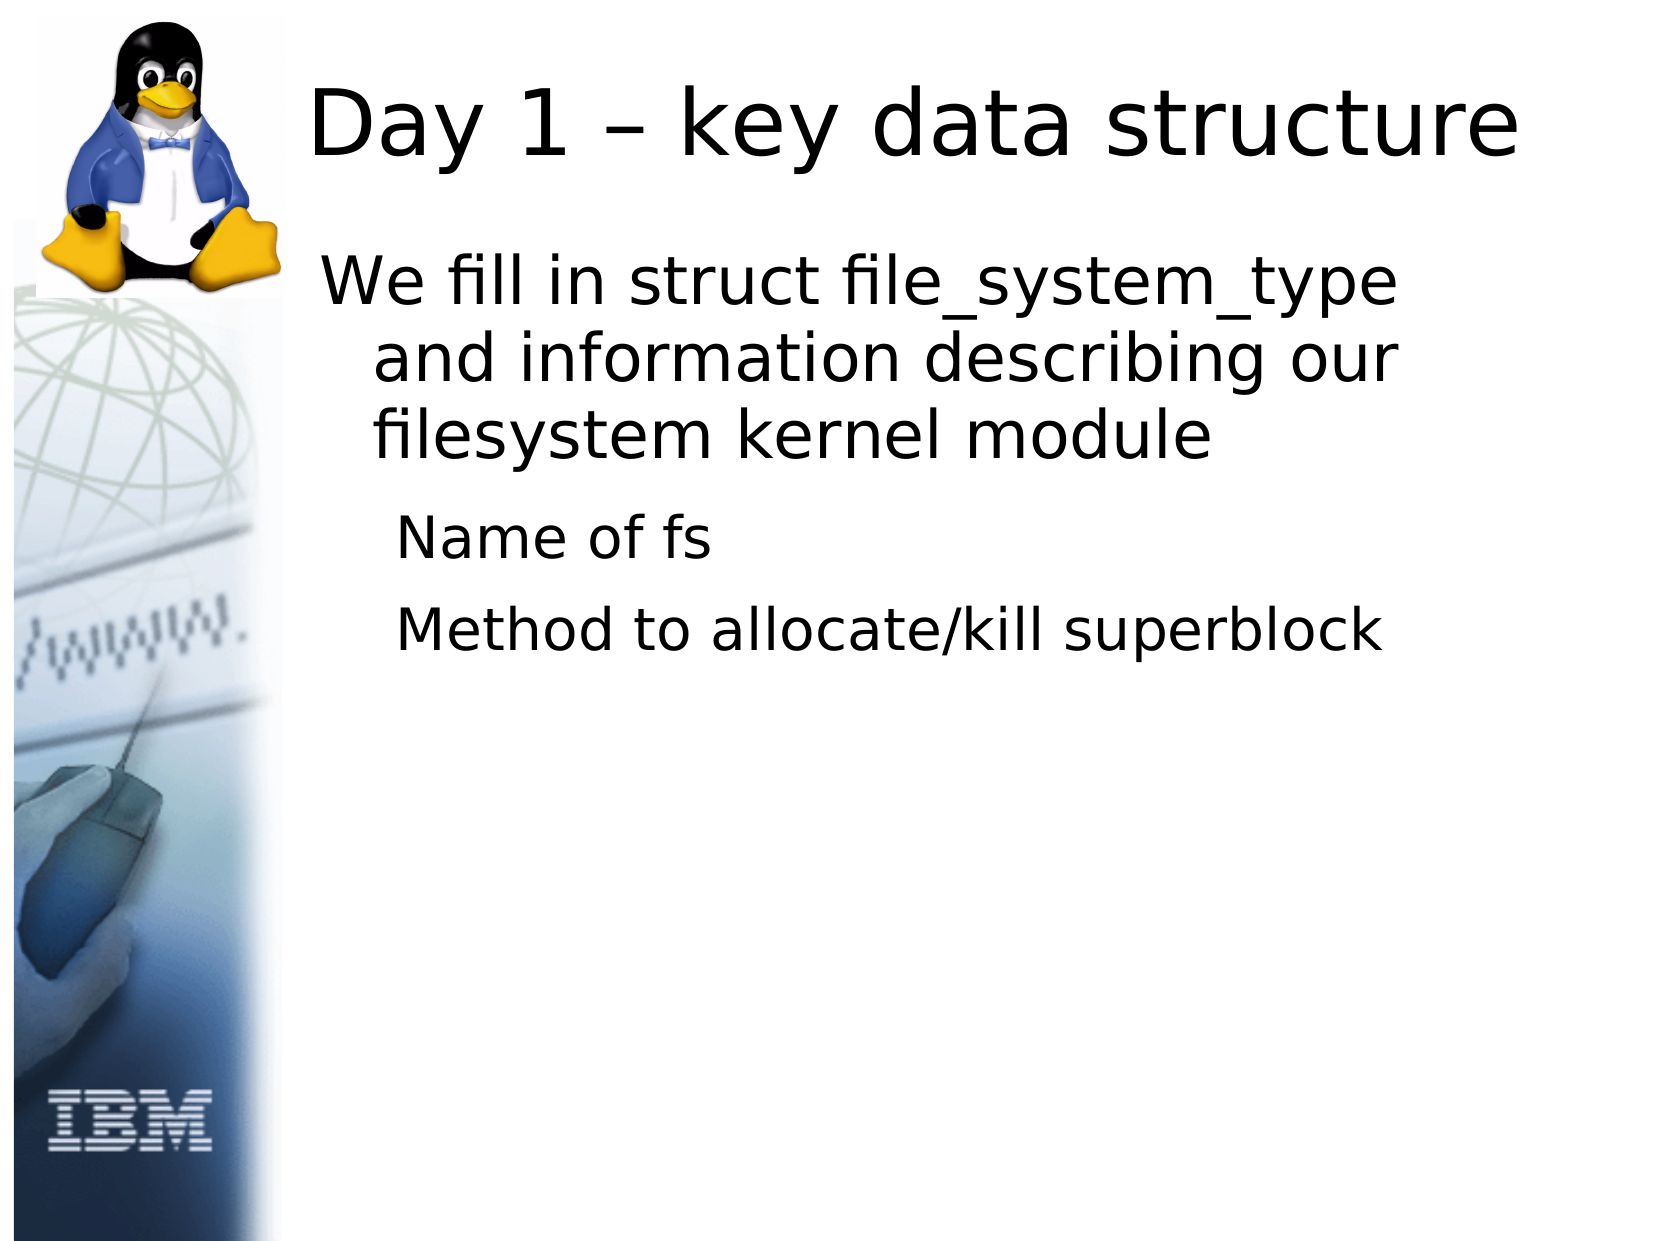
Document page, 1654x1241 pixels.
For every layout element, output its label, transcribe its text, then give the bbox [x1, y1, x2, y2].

list We fill in struct file_system_type and information describing our filesystem kernel module Name of fs Method to allocate/kill superblock [301, 243, 1520, 1182]
title Day 1 – key data structure [301, 39, 1528, 209]
